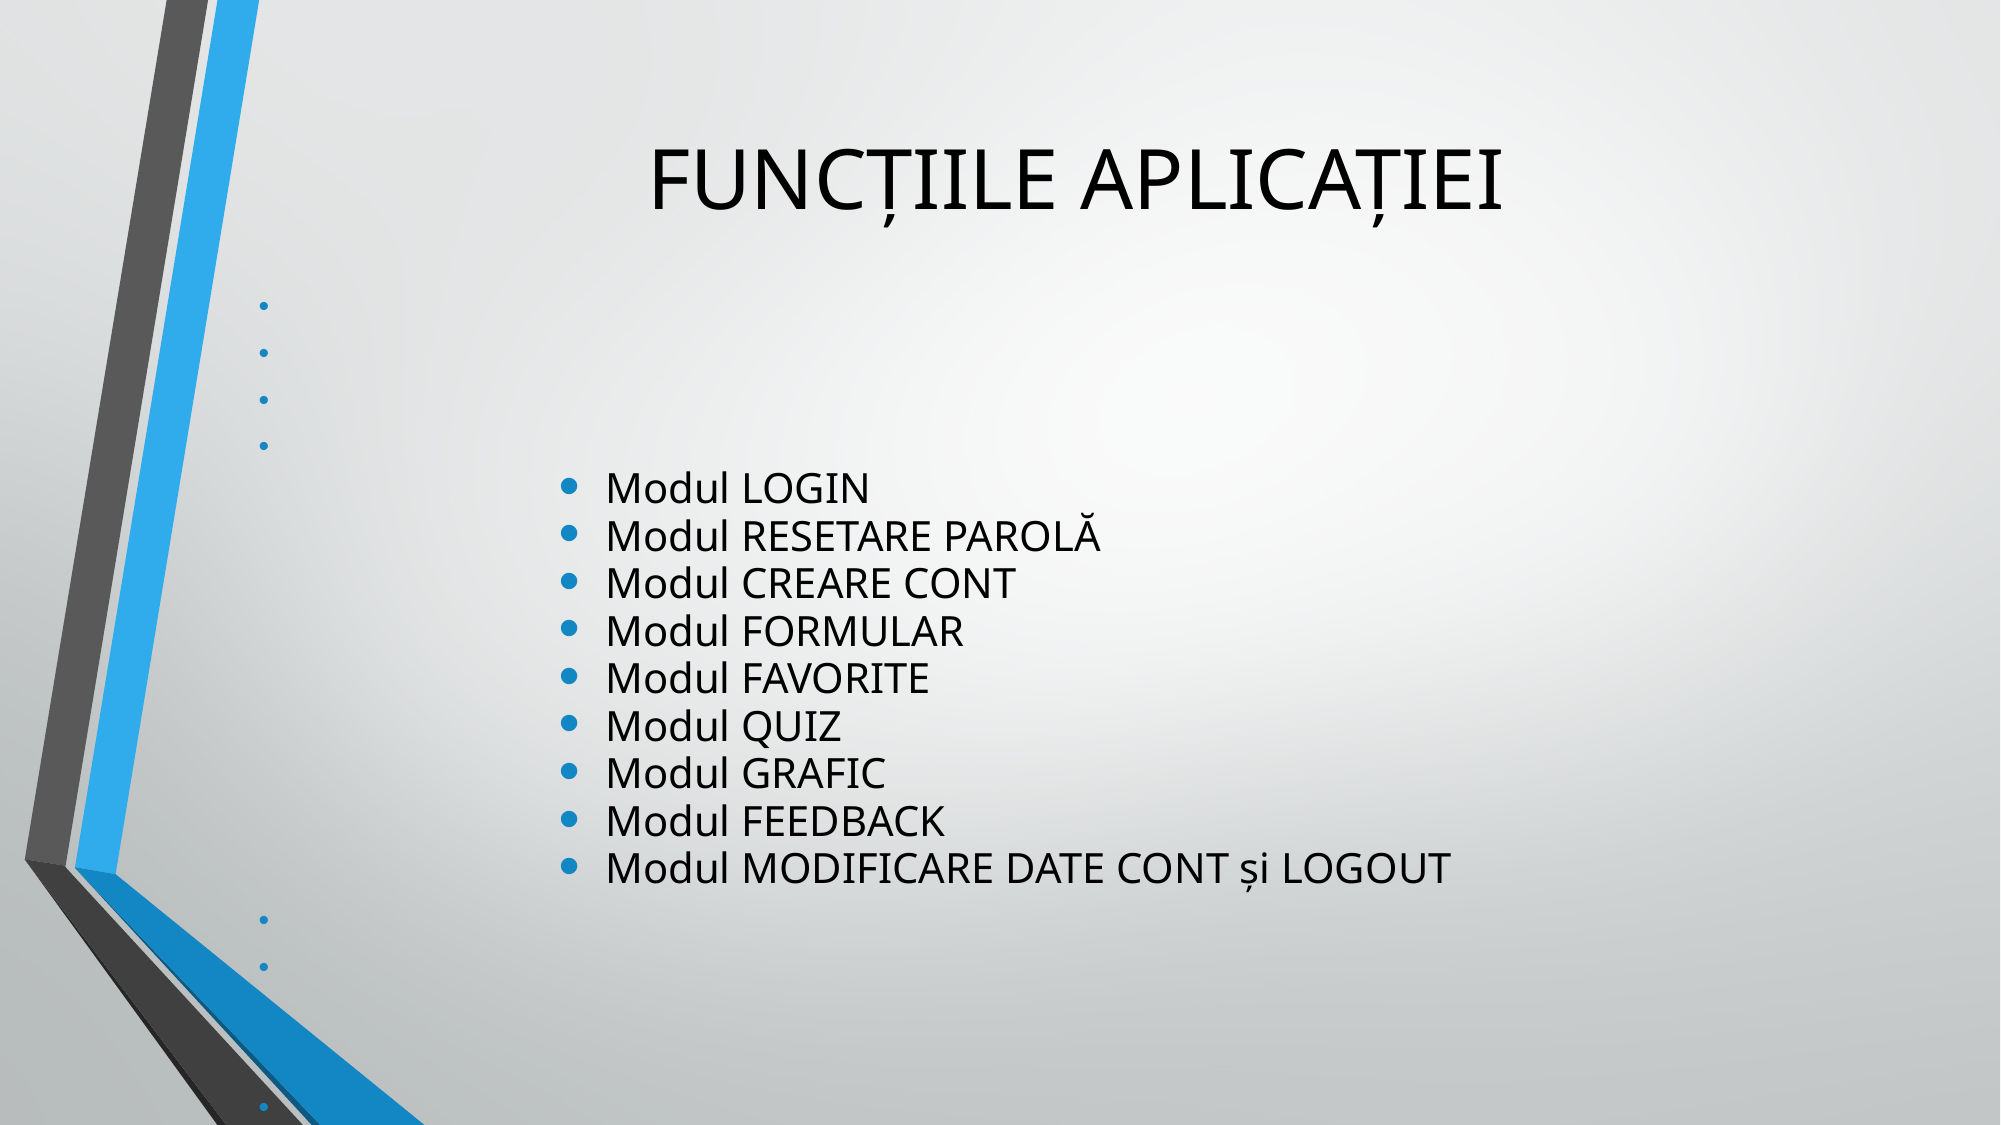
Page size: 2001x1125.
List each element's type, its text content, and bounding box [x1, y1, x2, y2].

title FUNCȚIILE APLICAȚIEI [243, 32, 1887, 281]
list Modul LOGIN Modul RESETARE PAROLĂ Modul CREARE CONT Modul FORMULAR Modul FAVORITE Modul QUIZ Modul GRAFIC Modul FEEDBACK Modul MODIFICARE DATE CONT și LOGOUT [243, 281, 1887, 990]
